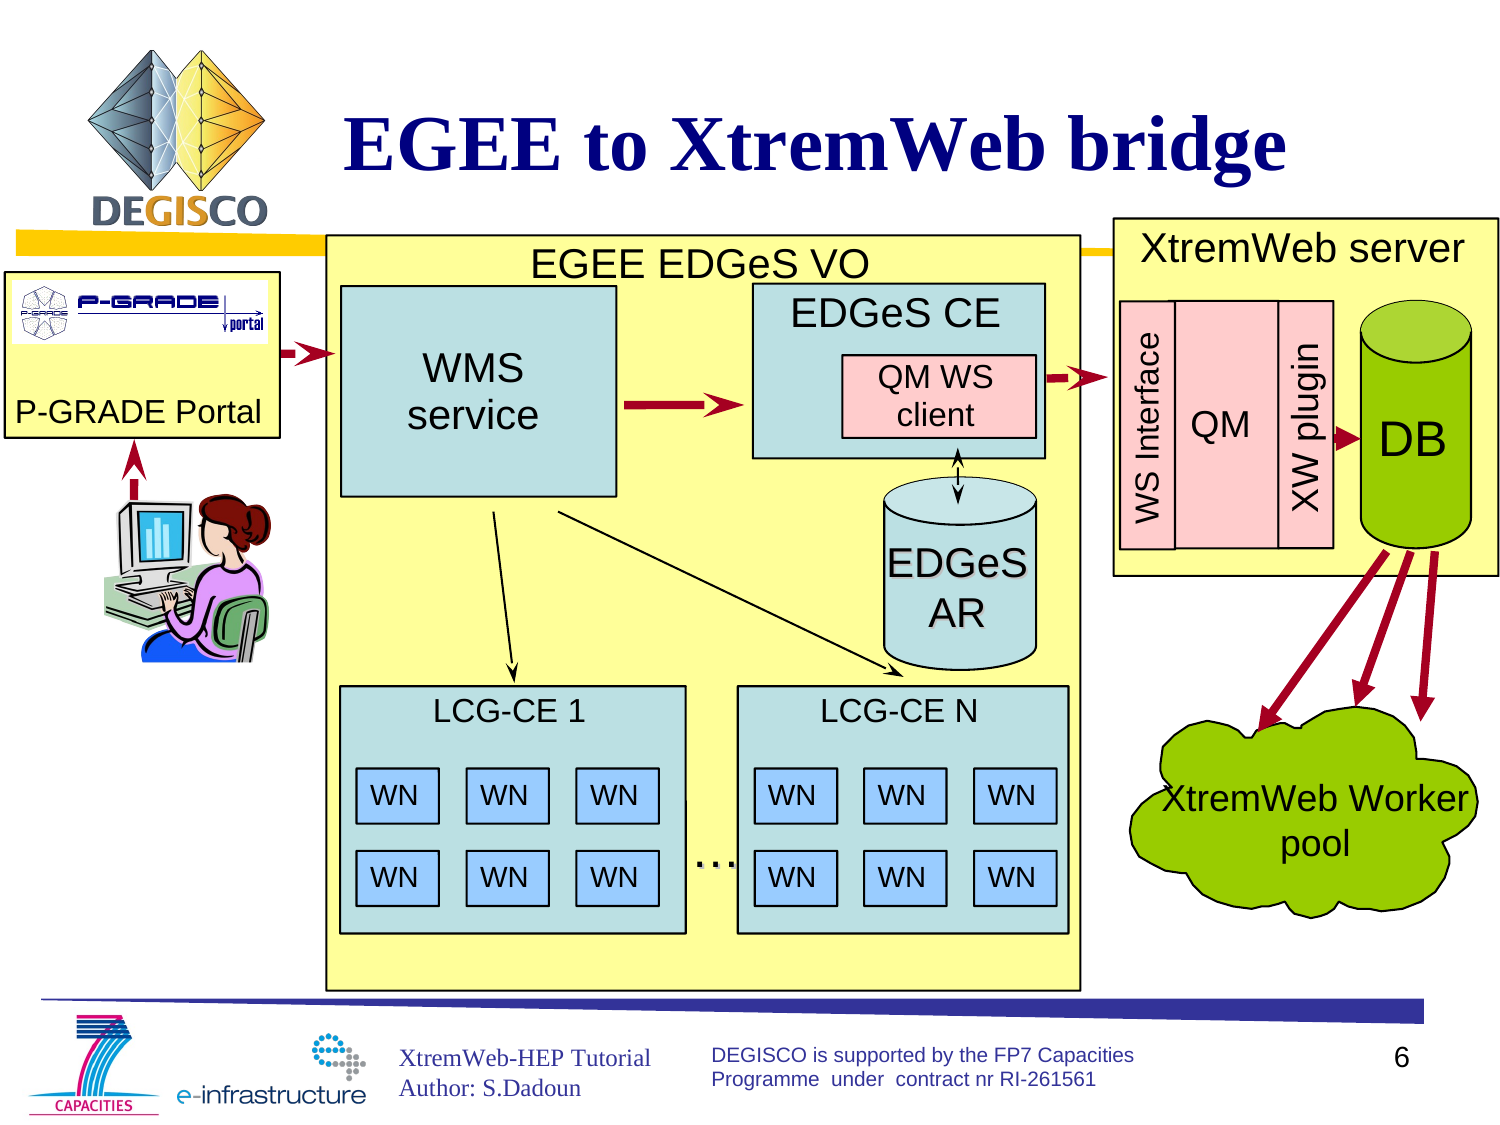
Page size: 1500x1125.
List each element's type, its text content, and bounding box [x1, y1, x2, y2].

text_box WN [864, 750, 946, 833]
text_box EDGeS CE [752, 283, 1046, 334]
text_box DB [1367, 405, 1464, 475]
text_box QM WS client [841, 351, 1037, 442]
text_box WN [357, 833, 439, 924]
text_box EGEE EDGeS VO [326, 235, 1081, 286]
text_box [326, 286, 1081, 991]
text_box WN [754, 833, 836, 924]
text_box [1160, 706, 1466, 773]
text_box WN [974, 750, 1056, 833]
text_box WMS service [339, 347, 615, 438]
text_box WN [467, 750, 549, 833]
text_box LCG-CE 1 [339, 686, 686, 736]
text_box WN [974, 833, 1056, 924]
text_box LCG-CE N [737, 686, 1069, 736]
picture [22, 1007, 165, 1124]
title EGEE to XtremWeb bridge [206, 56, 1425, 221]
picture [12, 280, 268, 344]
text_box WN [864, 833, 946, 924]
text_box … [681, 817, 743, 870]
picture [317, 1038, 340, 1049]
text_box [1129, 795, 1450, 919]
picture [177, 1033, 366, 1104]
text_box WS Interface [1122, 301, 1173, 550]
text_box [1113, 269, 1499, 576]
text_box P-GRADE Portal [4, 346, 280, 438]
text_box [1081, 248, 1113, 255]
text_box WN [576, 833, 658, 924]
picture [65, 44, 287, 226]
text_box XtremWeb Worker pool [1152, 773, 1479, 864]
text_box [16, 230, 326, 255]
text_box WN [467, 833, 549, 924]
text_box WN [576, 750, 658, 833]
text_box WN [754, 750, 836, 833]
picture [104, 493, 271, 664]
text_box [4, 272, 280, 346]
text_box QM [1176, 400, 1278, 450]
text_box EDGeS AR [874, 529, 1047, 642]
text_box WN [357, 750, 439, 833]
text_box XtremWeb server [1113, 218, 1499, 269]
text_box XW plugin [1286, 300, 1326, 549]
